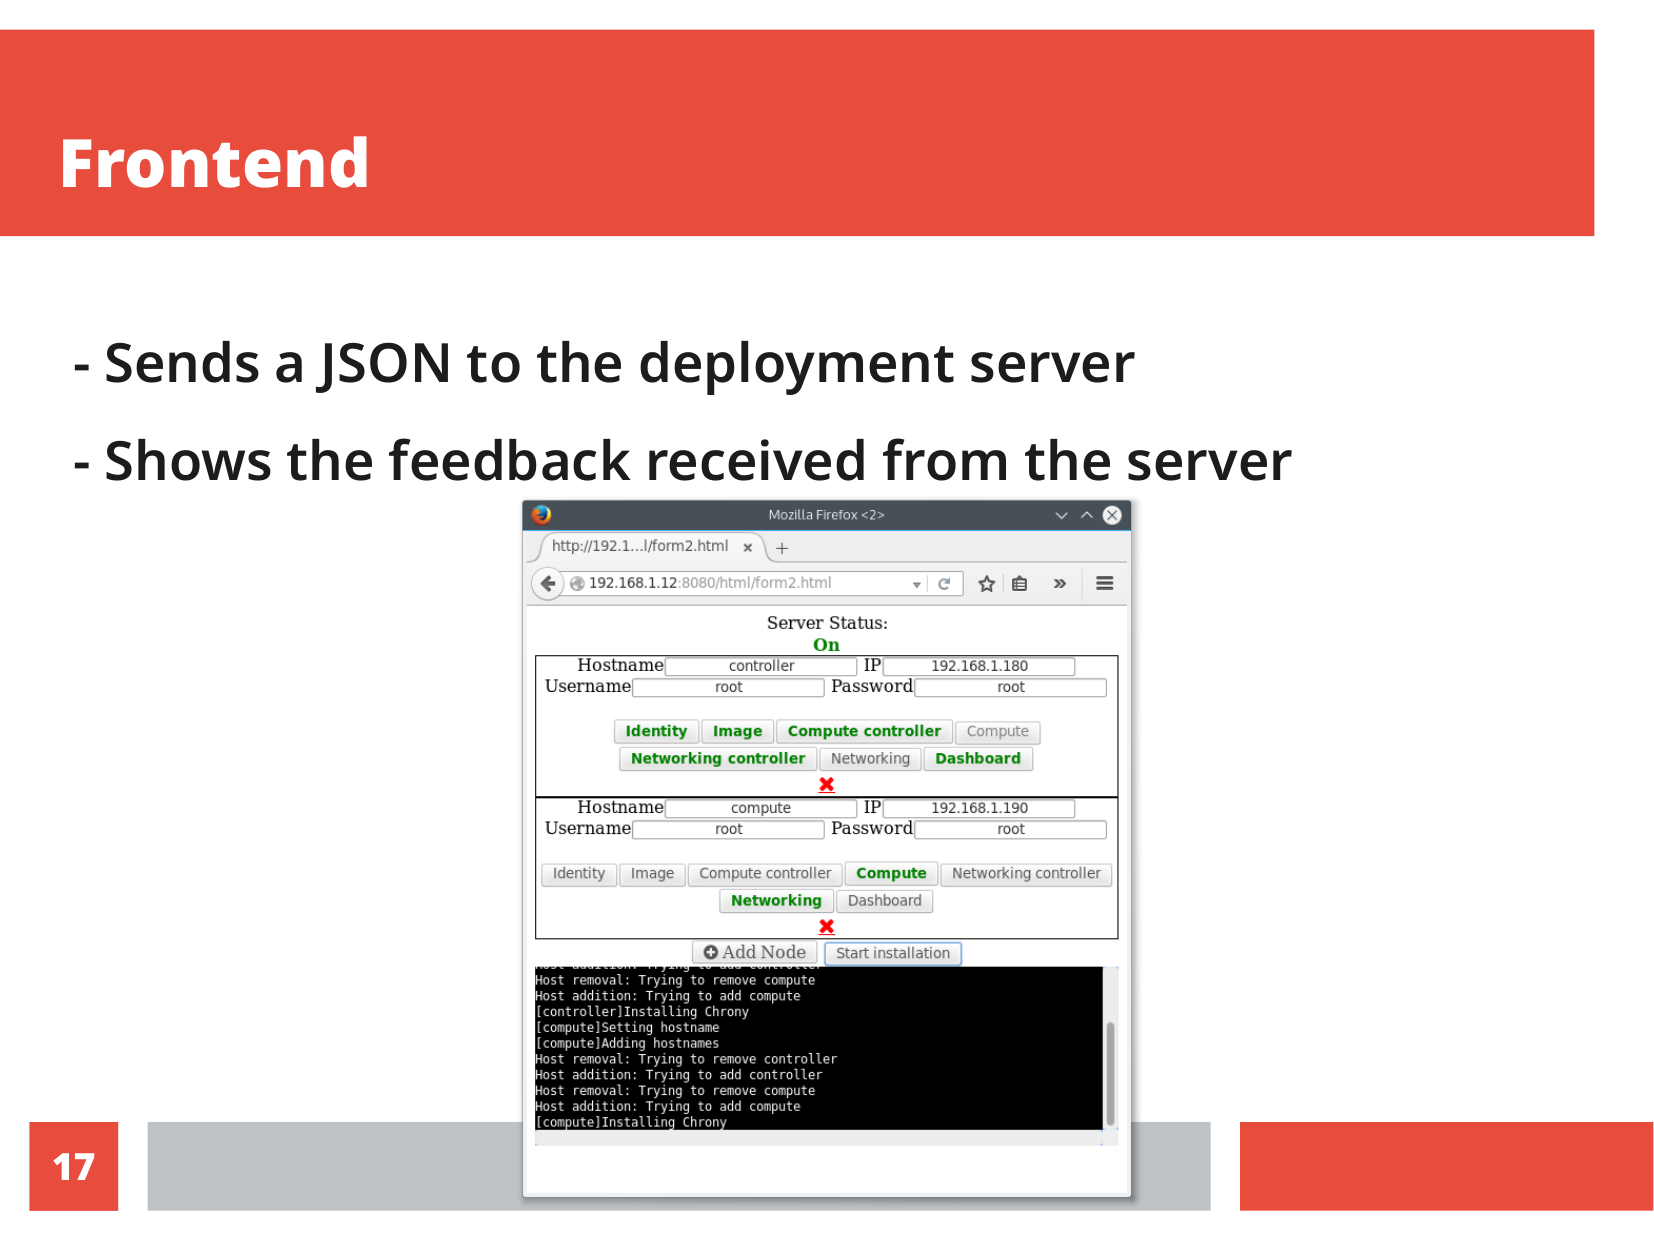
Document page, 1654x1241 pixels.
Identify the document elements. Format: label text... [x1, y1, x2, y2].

title Frontend [59, 59, 1595, 207]
picture [512, 490, 1148, 1214]
list - Sends a JSON to the deployment server - Shows the feedback received from the server [59, 324, 1565, 1093]
